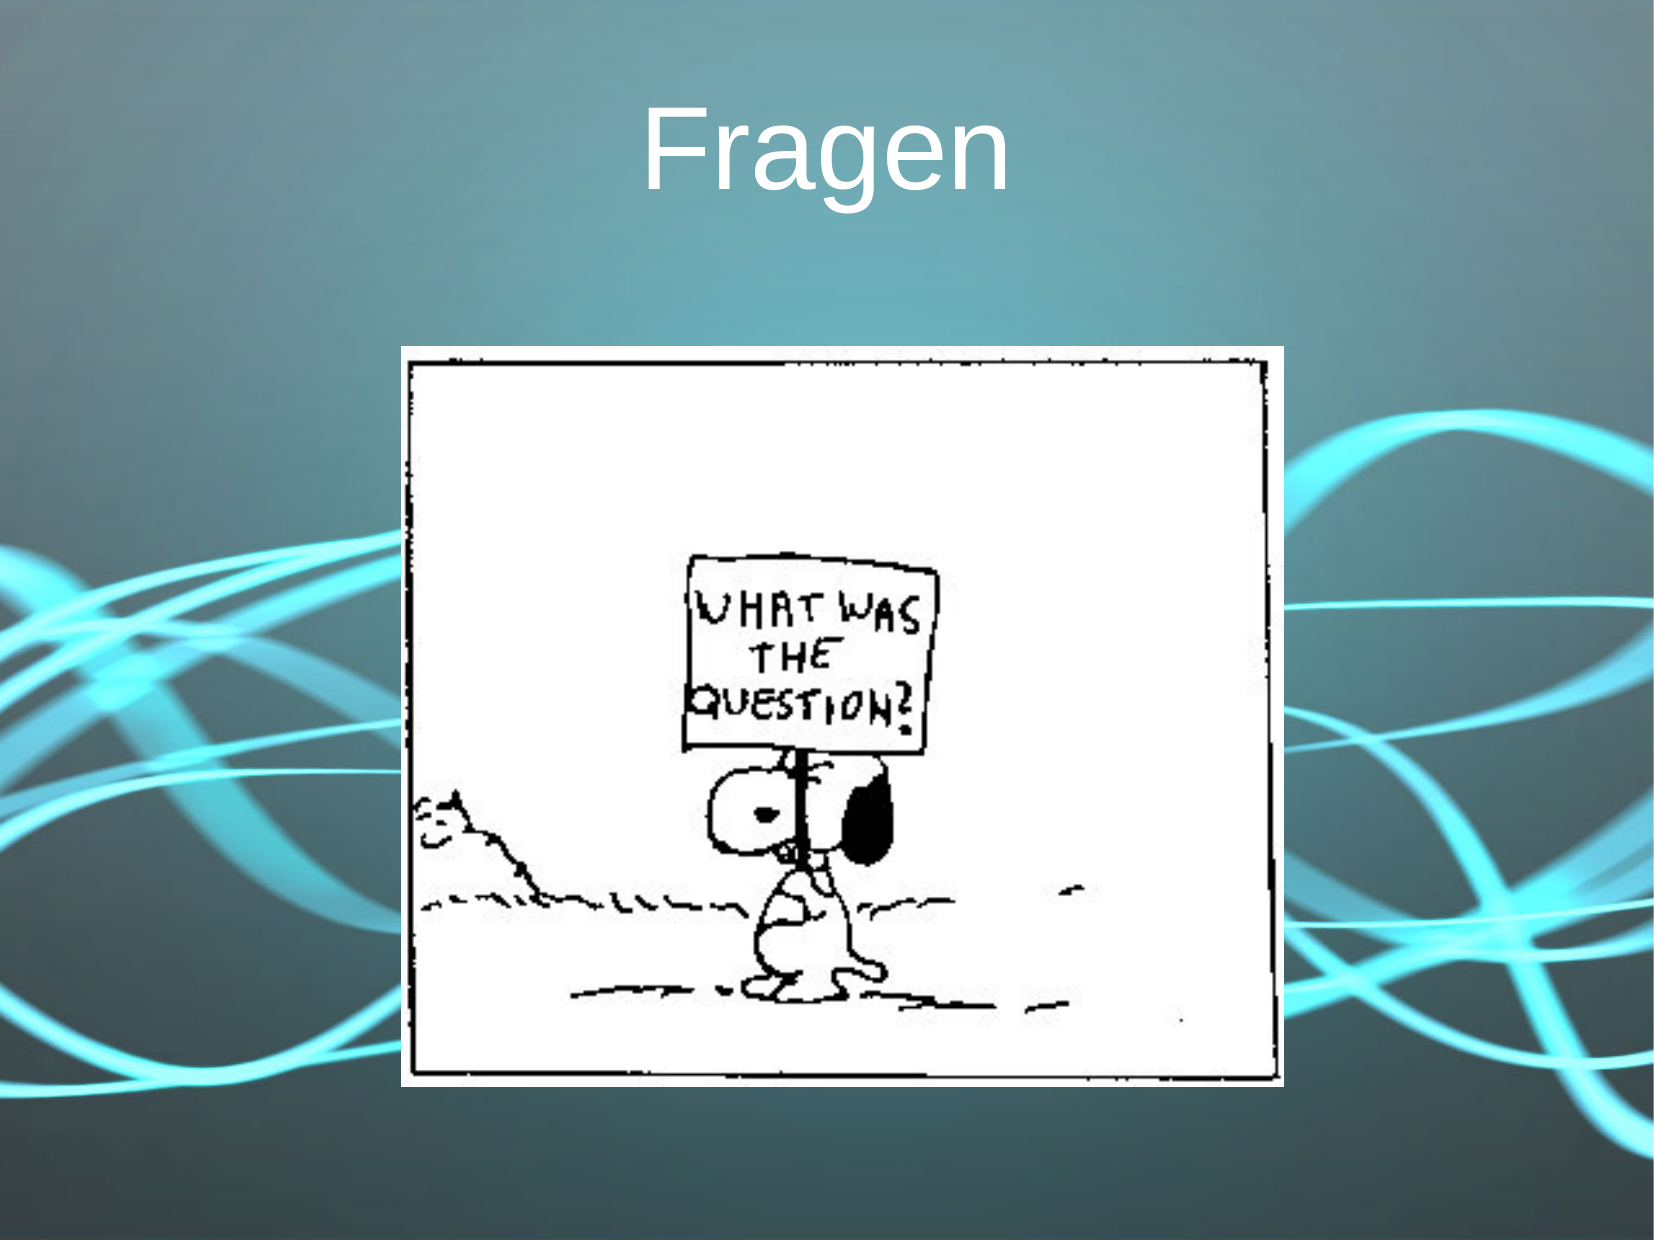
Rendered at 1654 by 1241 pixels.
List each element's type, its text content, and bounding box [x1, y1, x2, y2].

picture [0, 0, 1654, 1240]
title Fragen [124, 15, 1530, 282]
